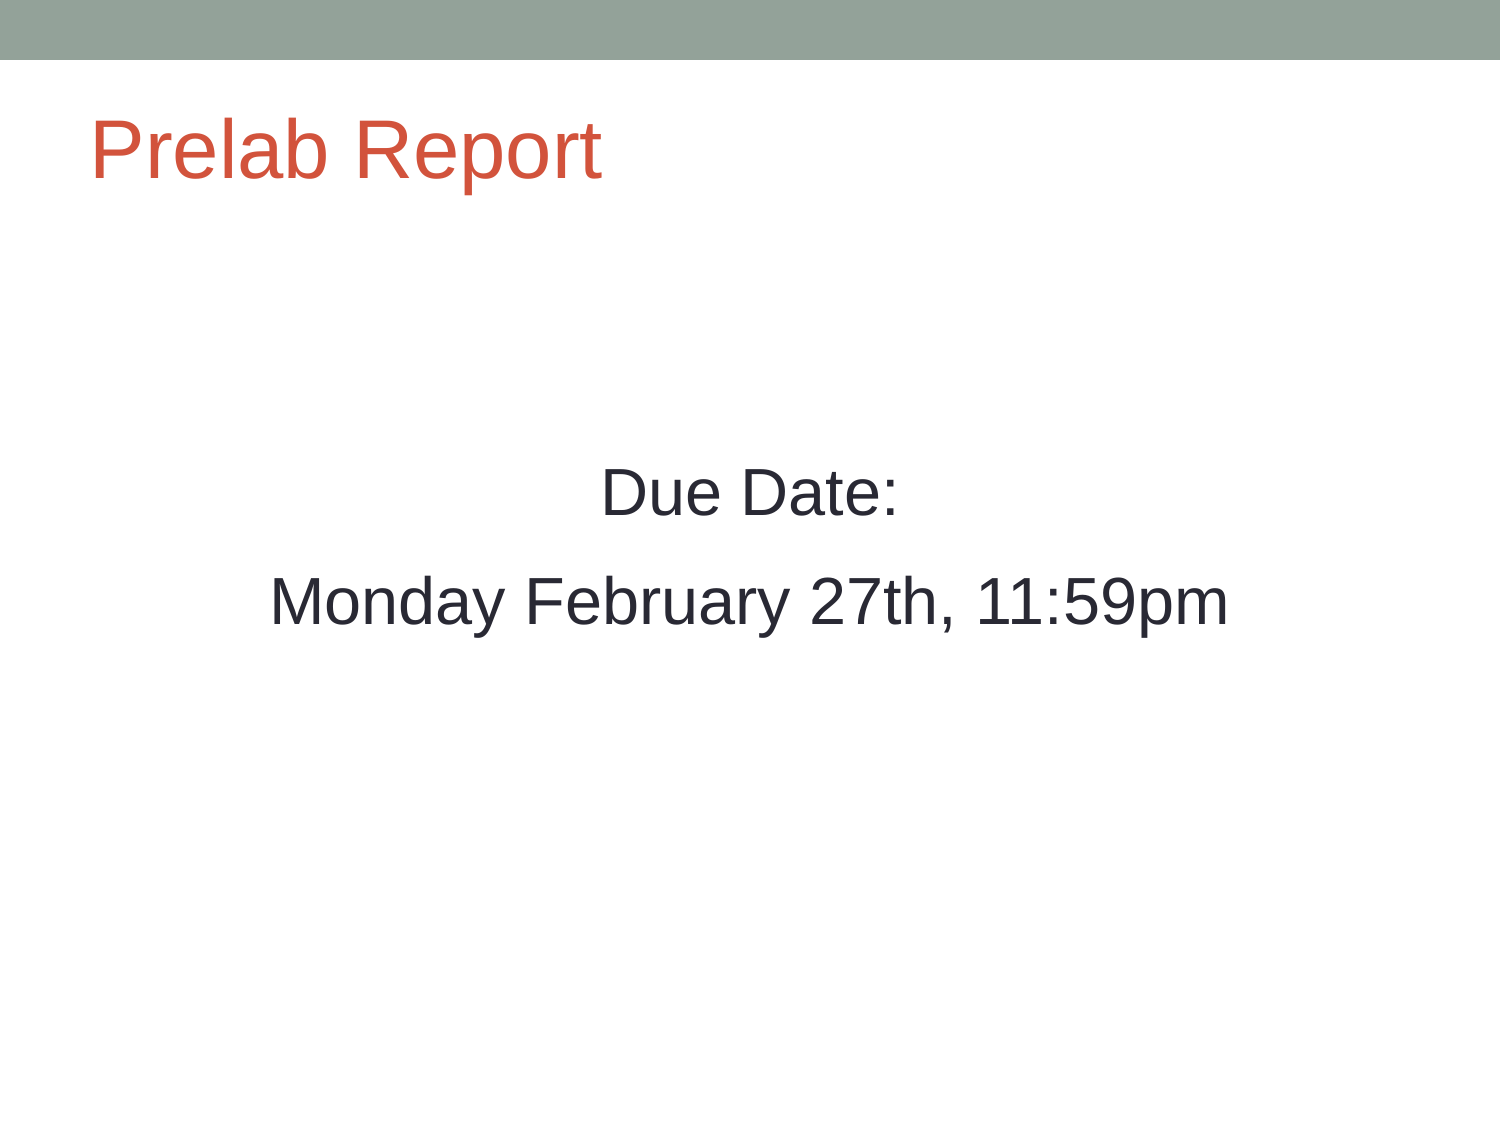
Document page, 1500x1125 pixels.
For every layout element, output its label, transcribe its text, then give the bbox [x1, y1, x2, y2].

list Due Date: Monday February 27th, 11:59pm [75, 262, 1425, 1063]
title Prelab Report [75, 87, 1425, 250]
